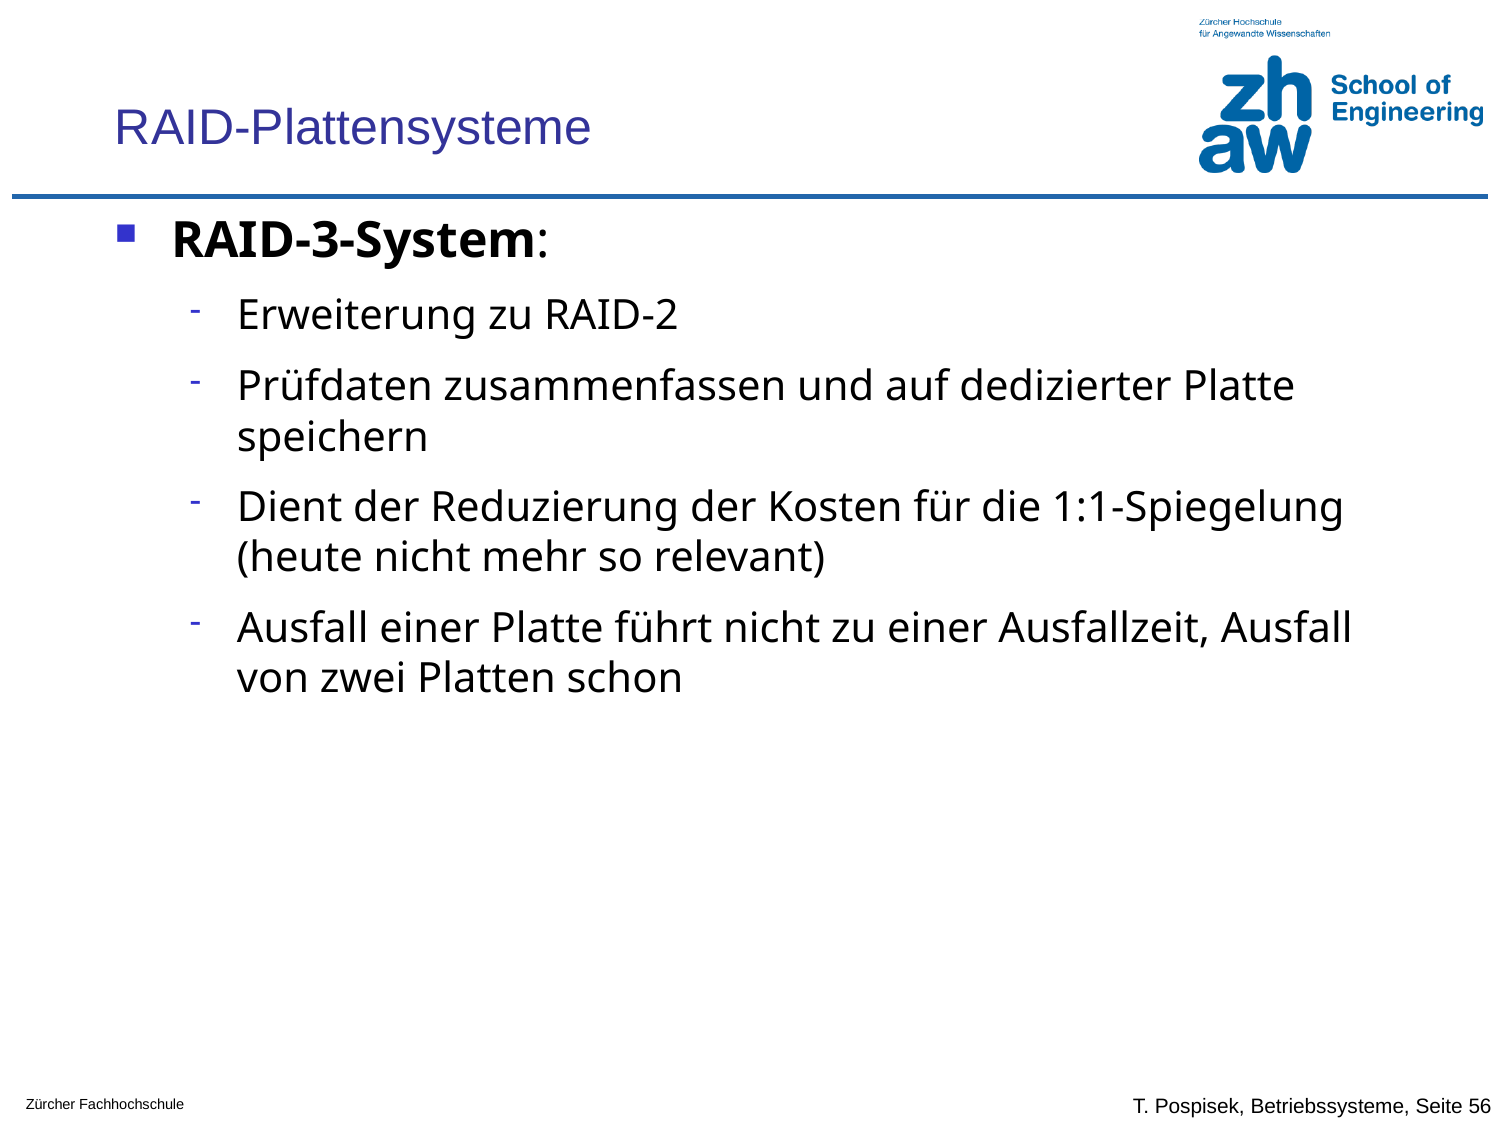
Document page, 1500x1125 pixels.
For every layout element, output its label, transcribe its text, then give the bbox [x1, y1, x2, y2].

list RAID-3-System: Erweiterung zu RAID-2 Prüfdaten zusammenfassen und auf dedizierter Platte speichern Dient der Reduzierung der Kosten für die 1:1-Spiegelung (heute nicht mehr so relevant) Ausfall einer Platte führt nicht zu einer Ausfallzeit, Ausfall von zwei Platten schon [99, 200, 1375, 988]
picture [1199, 19, 1483, 173]
title RAID-Plattensysteme [99, 50, 1379, 163]
